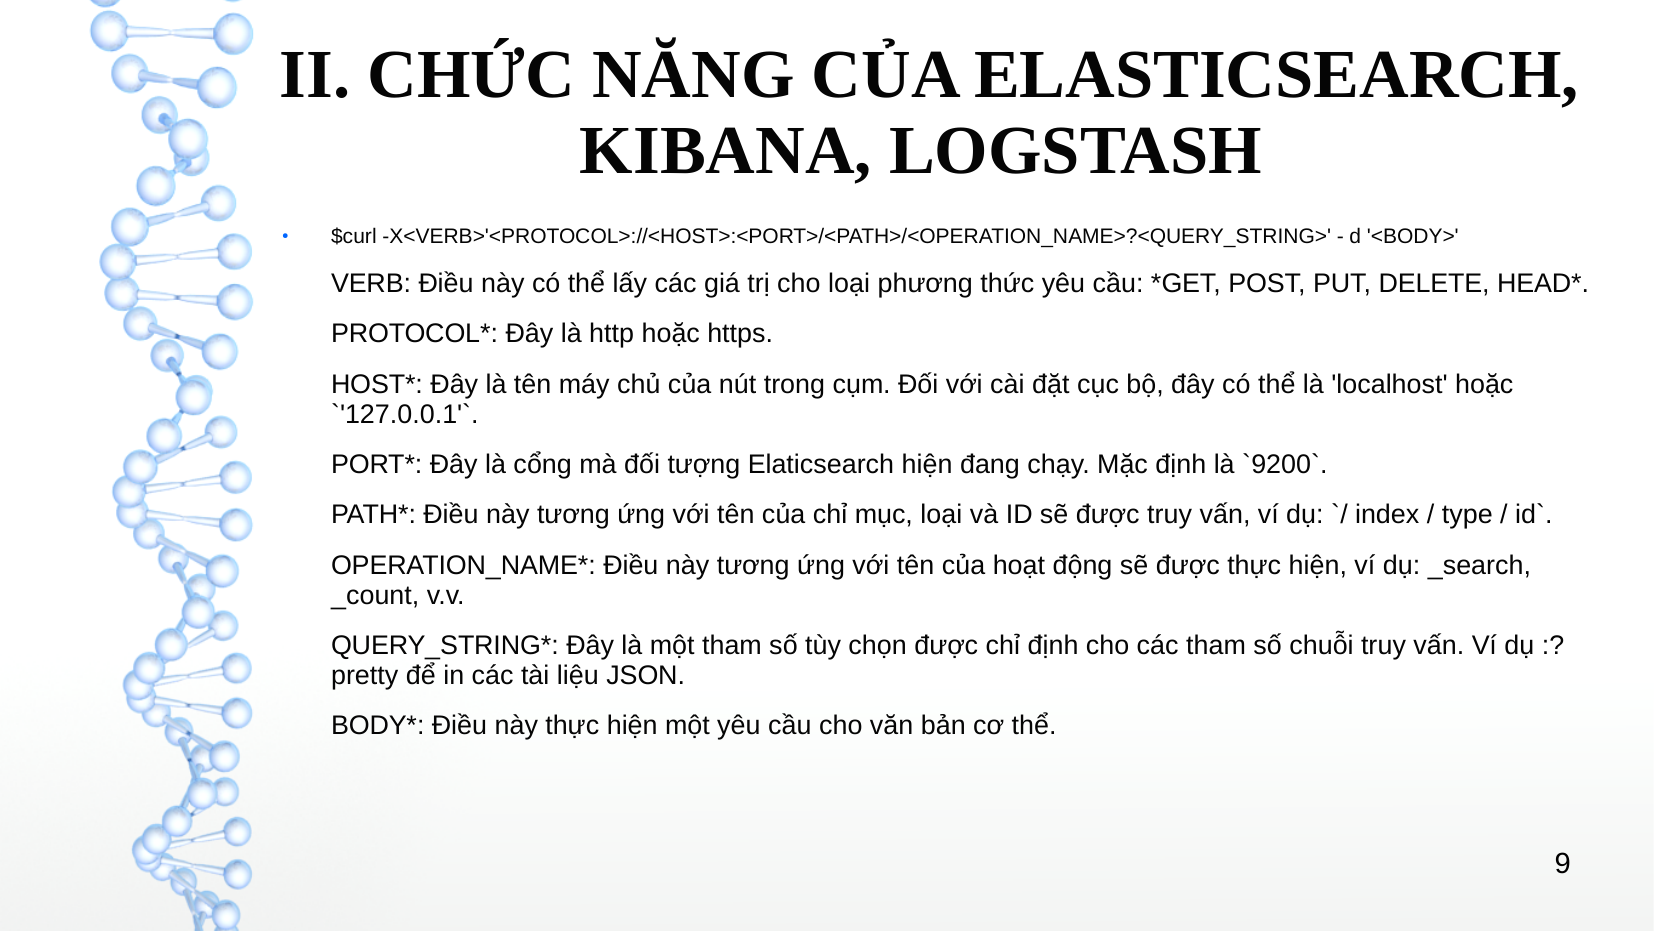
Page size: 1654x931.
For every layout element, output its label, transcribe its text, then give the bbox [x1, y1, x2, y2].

picture [0, 0, 1654, 931]
title II. CHỨC NĂNG CỦA ELASTICSEARCH, KIBANA, LOGSTASH [265, 35, 1595, 189]
list $curl -X<VERB>'<PROTOCOL>://<HOST>:<PORT>/<PATH>/<OPERATION_NAME>?<QUERY_STRING>' - d '<BODY>' VERB: Điều này có thể lấy các giá trị cho loại phương thức yêu cầu: *GET, POST, PUT, DELETE, HEAD*. PROTOCOL*: Đây là http hoặc https. HOST*: Đây là tên máy chủ của nút trong cụm. Đối với cài đặt cục bộ, đây có thể là 'localhost' hoặc `'127.0.0.1'`. PORT*: Đây là cổng mà đối tượng Elaticsearch hiện đang chạy. Mặc định là `9200`. PATH*: Điều này tương ứng với tên của chỉ mục, loại và ID sẽ được truy vấn, ví dụ: `/ index / type / id`. OPERATION_NAME*: Điều này tương ứng với tên của hoạt động sẽ được thực hiện, ví dụ: _search, _count, v.v. QUERY_STRING*: Đây là một tham số tùy chọn được chỉ định cho các tham số chuỗi truy vấn. Ví dụ :? pretty để in các tài liệu JSON. BODY*: Điều này thực hiện một yêu cầu cho văn bản cơ thể. [265, 224, 1595, 764]
